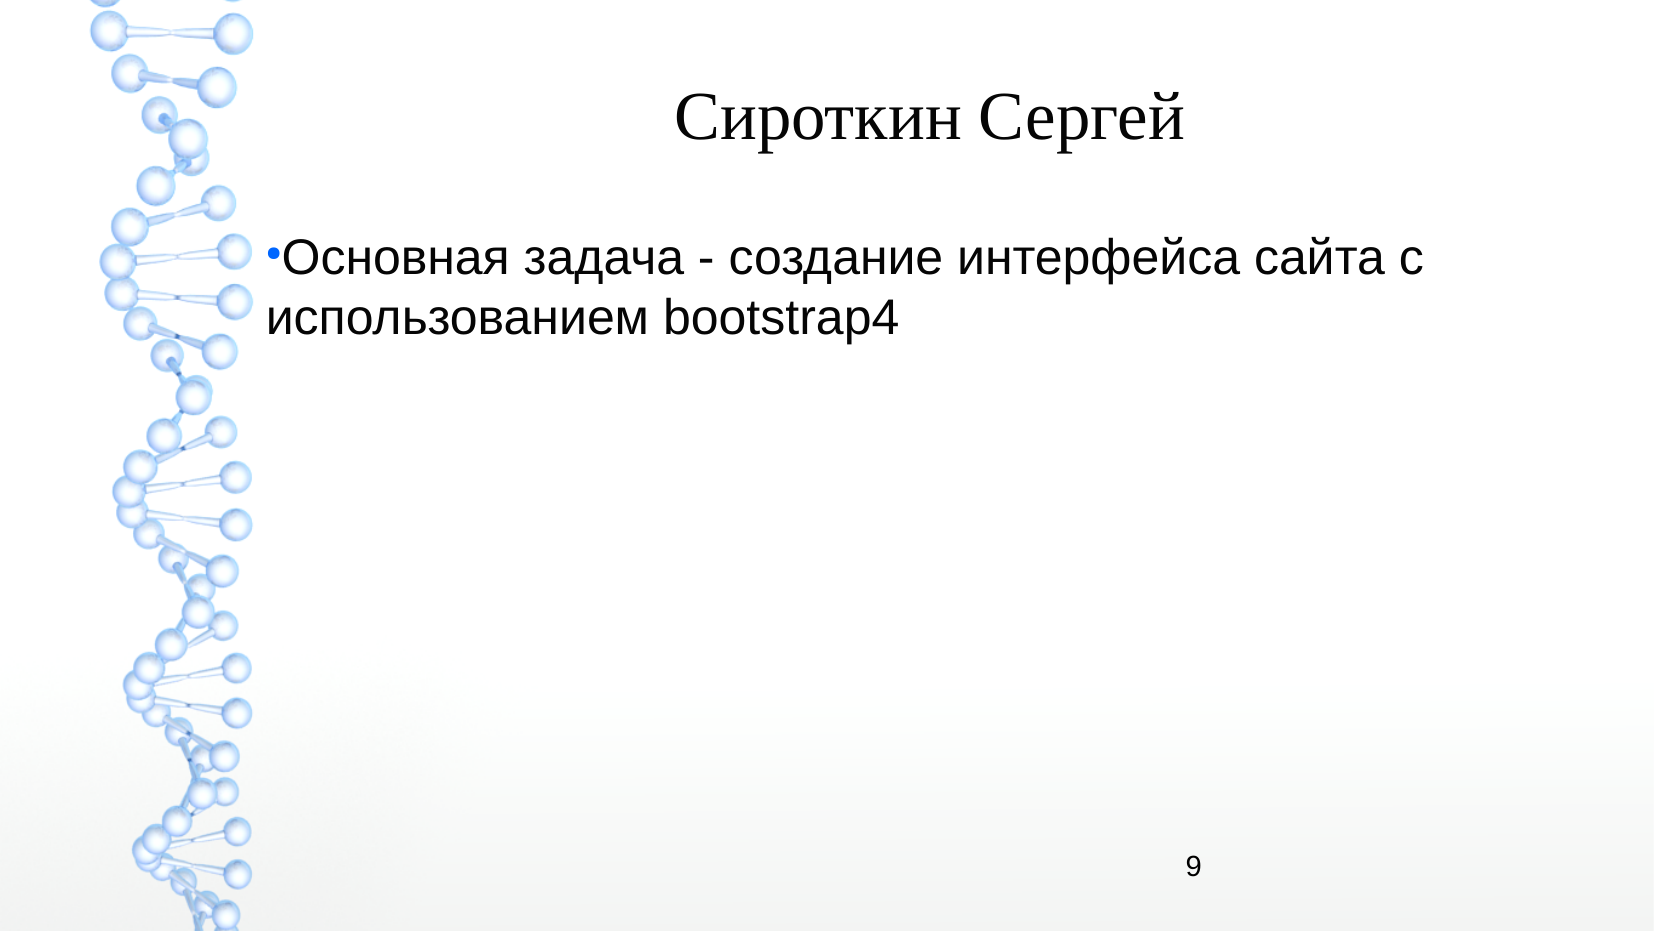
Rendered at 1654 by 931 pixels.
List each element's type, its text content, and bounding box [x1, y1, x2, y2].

title Сироткин Сергей [265, 35, 1595, 189]
list Основная задача - создание интерфейса сайта с использованием bootstrap4 [265, 224, 1595, 764]
text_box [1185, 847, 1571, 912]
